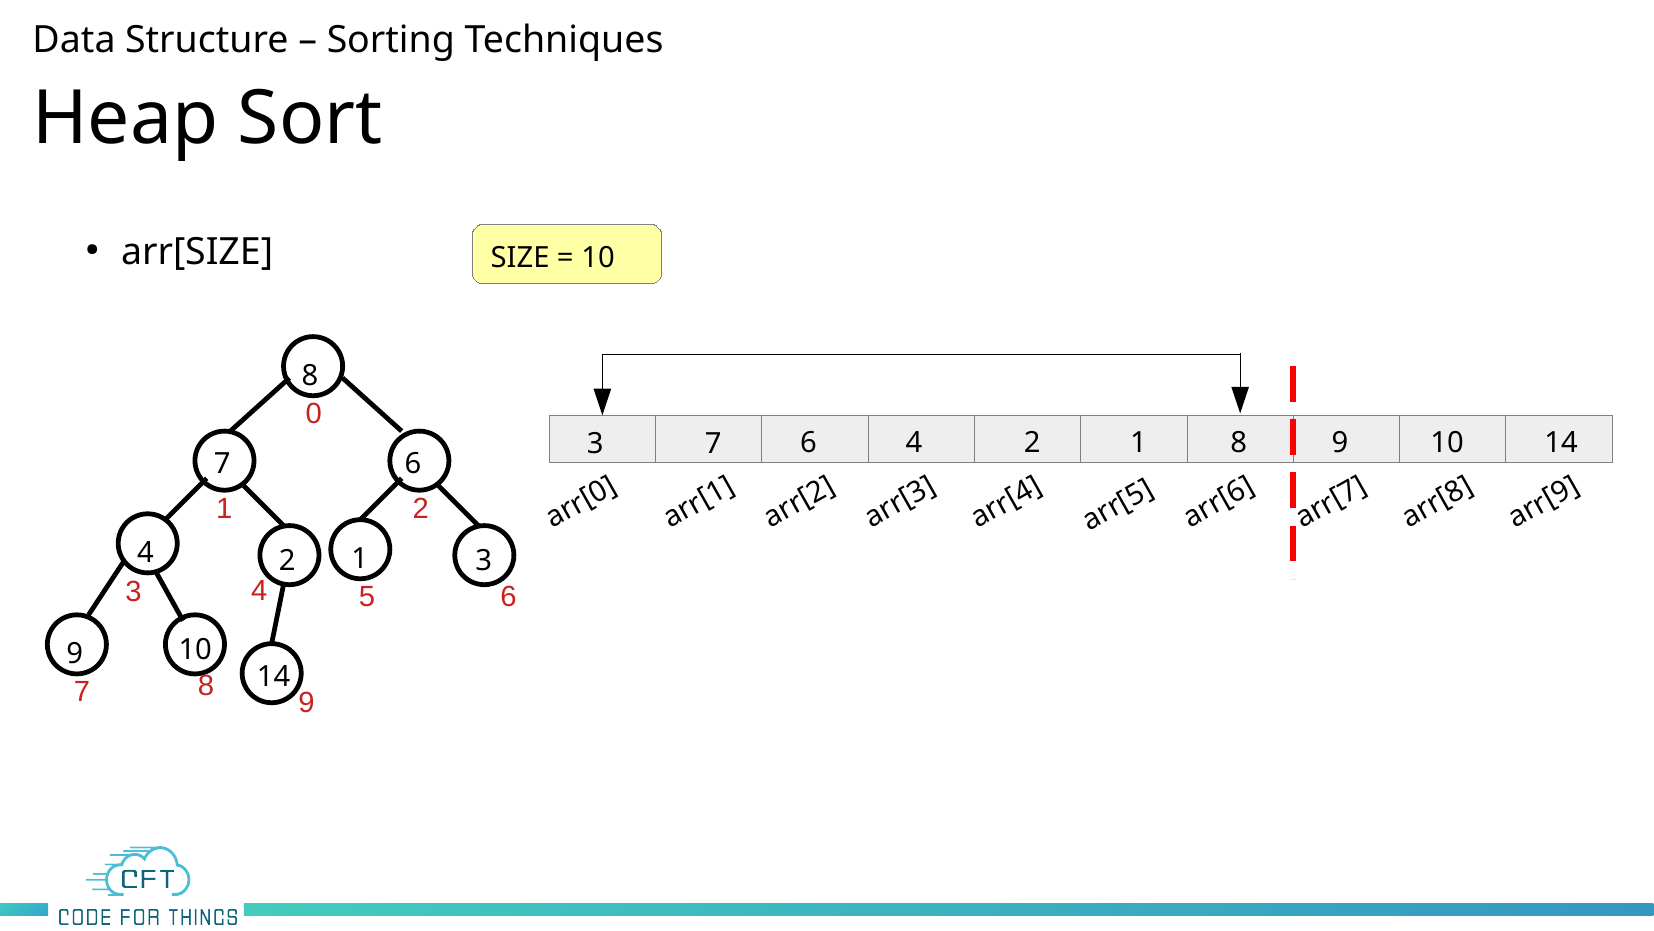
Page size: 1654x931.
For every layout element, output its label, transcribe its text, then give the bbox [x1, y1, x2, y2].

text_box 9 [1316, 413, 1384, 463]
text_box 7 [690, 415, 757, 465]
text_box [549, 415, 572, 463]
text_box 9 [51, 624, 100, 674]
text_box [1597, 415, 1613, 463]
text_box arr[6] [1164, 438, 1290, 554]
text_box arr[1] [637, 451, 774, 554]
title Data Structure – Sorting Techniques Heap Sort [32, 12, 1184, 166]
text_box 8 [183, 661, 229, 710]
text_box 8 [1215, 413, 1264, 463]
text_box arr[SIZE] [70, 217, 315, 284]
text_box 0 [290, 389, 337, 437]
text_box arr[9] [1482, 442, 1625, 554]
text_box [467, 525, 502, 531]
text_box 1 [1115, 413, 1164, 463]
text_box [184, 614, 212, 620]
text_box arr[0] [520, 459, 661, 554]
text_box [1058, 415, 1115, 463]
text_box 1 [201, 484, 248, 532]
text_box 7 [59, 667, 105, 716]
text_box 3 [460, 531, 509, 581]
text_box [171, 525, 178, 562]
text_box 1 [336, 529, 385, 579]
text_box 3 [110, 567, 116, 576]
text_box [1264, 415, 1316, 463]
text_box [313, 537, 320, 574]
text_box [209, 431, 240, 435]
text_box 4 [122, 523, 171, 573]
text_box [330, 532, 336, 566]
text_box [853, 415, 890, 463]
text_box [470, 581, 485, 585]
text_box [258, 643, 286, 647]
text_box [454, 538, 460, 572]
text_box [126, 513, 170, 523]
text_box 2 [397, 484, 444, 532]
text_box 3 [110, 567, 157, 616]
text_box 2 [264, 531, 313, 581]
text_box [509, 538, 514, 572]
text_box arr[4] [949, 439, 1087, 554]
text_box 2 [1009, 413, 1058, 463]
text_box 5 [343, 572, 390, 621]
text_box [958, 415, 1009, 463]
text_box [644, 415, 690, 463]
text_box 14 [1529, 413, 1597, 463]
text_box [259, 540, 264, 566]
text_box [47, 630, 51, 659]
text_box [1483, 415, 1529, 463]
text_box [1384, 415, 1415, 463]
text_box 14 [242, 647, 309, 697]
text_box 3 [572, 415, 644, 465]
text_box 10 [1415, 413, 1483, 463]
text_box 7 [199, 435, 266, 485]
text_box arr[8] [1380, 438, 1515, 554]
text_box arr[3] [839, 450, 981, 554]
text_box arr[2] [738, 443, 875, 554]
text_box 4 [236, 566, 283, 615]
text_box 6 [389, 435, 457, 485]
text_box 9 [283, 679, 330, 727]
text_box [338, 519, 382, 529]
text_box [404, 431, 435, 435]
text_box 6 [785, 413, 853, 463]
text_box [757, 415, 785, 463]
text_box [385, 533, 390, 566]
text_box SIZE = 10 [475, 228, 656, 278]
text_box [100, 626, 107, 663]
text_box [55, 614, 99, 624]
text_box [291, 336, 335, 346]
text_box [472, 224, 662, 284]
text_box [254, 697, 283, 703]
text_box 8 [286, 346, 349, 396]
text_box [194, 445, 199, 476]
text_box 4 [890, 413, 958, 463]
text_box arr[7] [1272, 441, 1412, 554]
text_box arr[5] [1058, 442, 1199, 558]
text_box [118, 528, 122, 558]
text_box [283, 581, 304, 585]
text_box 10 [163, 620, 231, 670]
picture [59, 846, 237, 925]
text_box [272, 525, 307, 531]
text_box [1164, 415, 1215, 463]
text_box 6 [485, 572, 532, 621]
